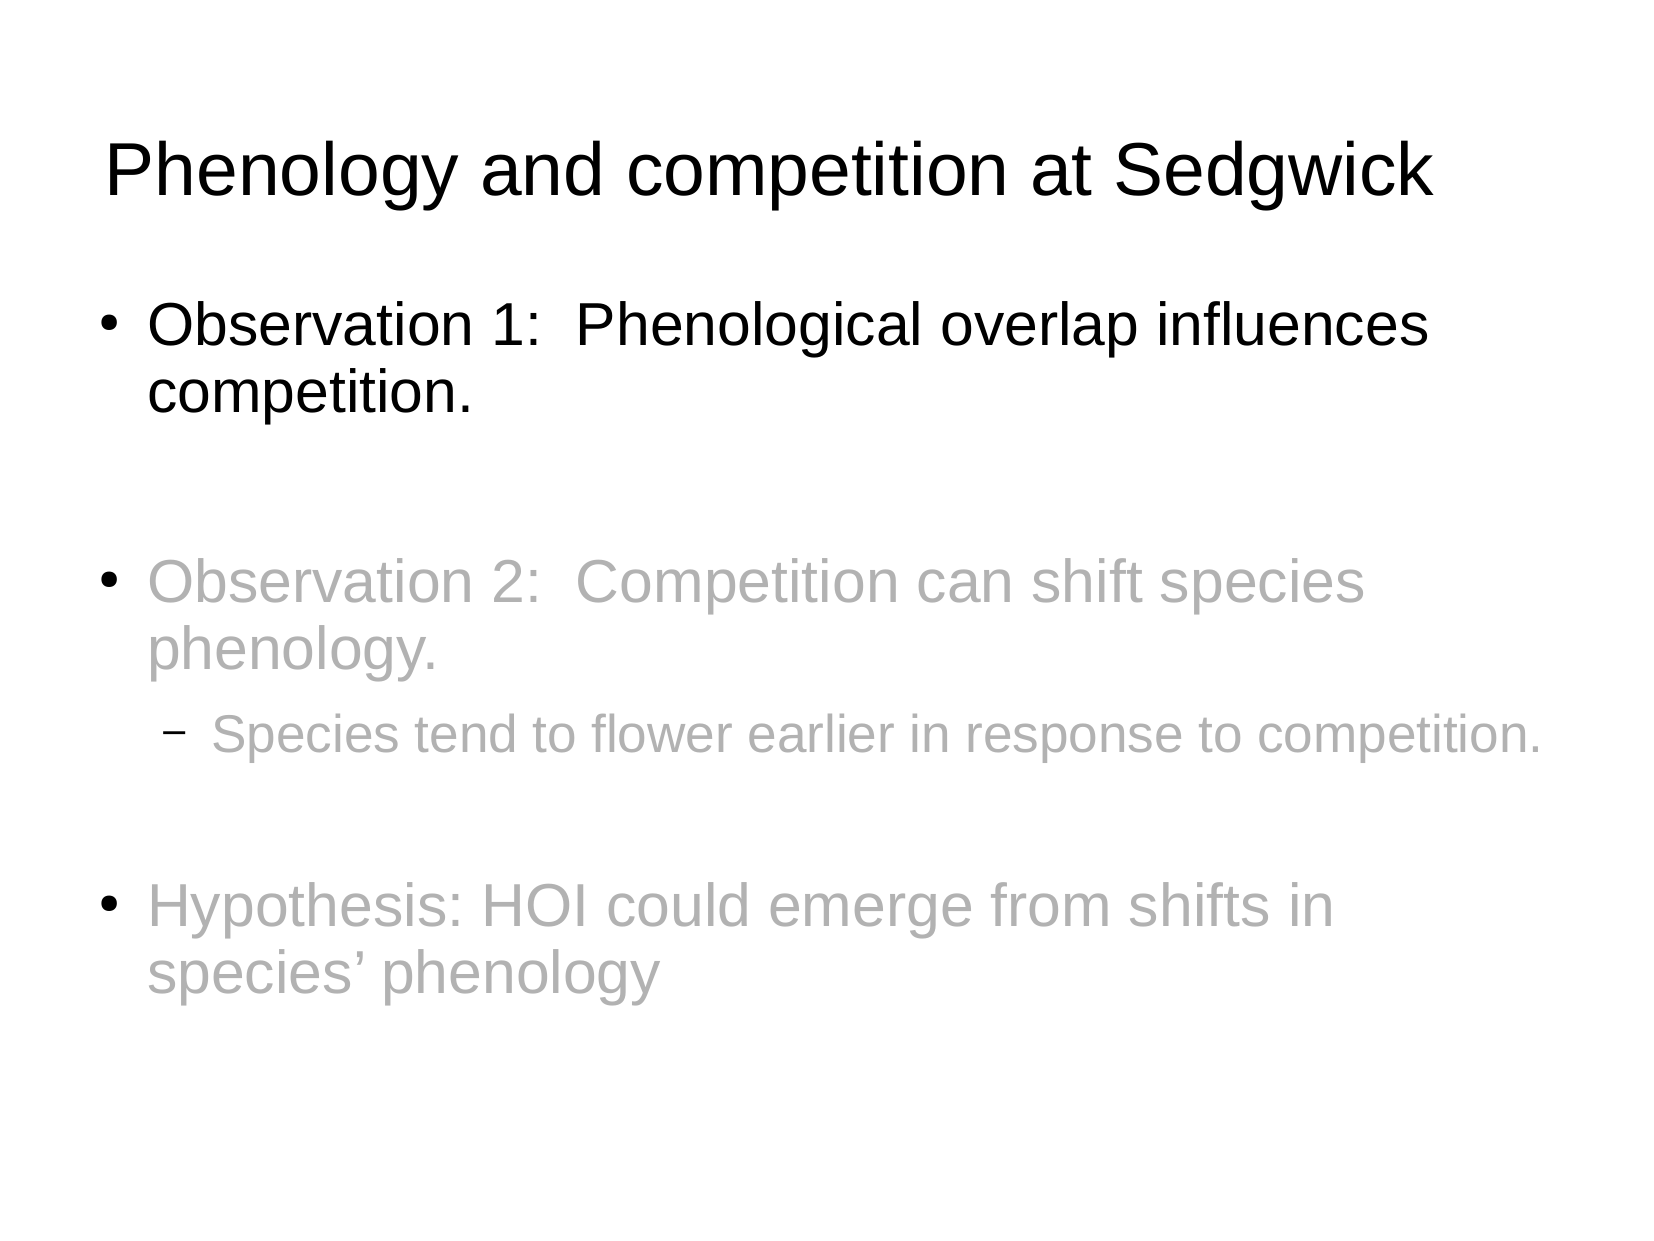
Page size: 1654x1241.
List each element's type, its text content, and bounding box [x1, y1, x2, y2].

text_box Phenology and competition at Sedgwick [90, 120, 1456, 219]
list Observation 1: Phenological overlap influences competition. Observation 2: Competition can shift species phenology. Species tend to flower earlier in response to competition. Hypothesis: HOI could emerge from shifts in species’ phenology [82, 290, 1571, 1010]
